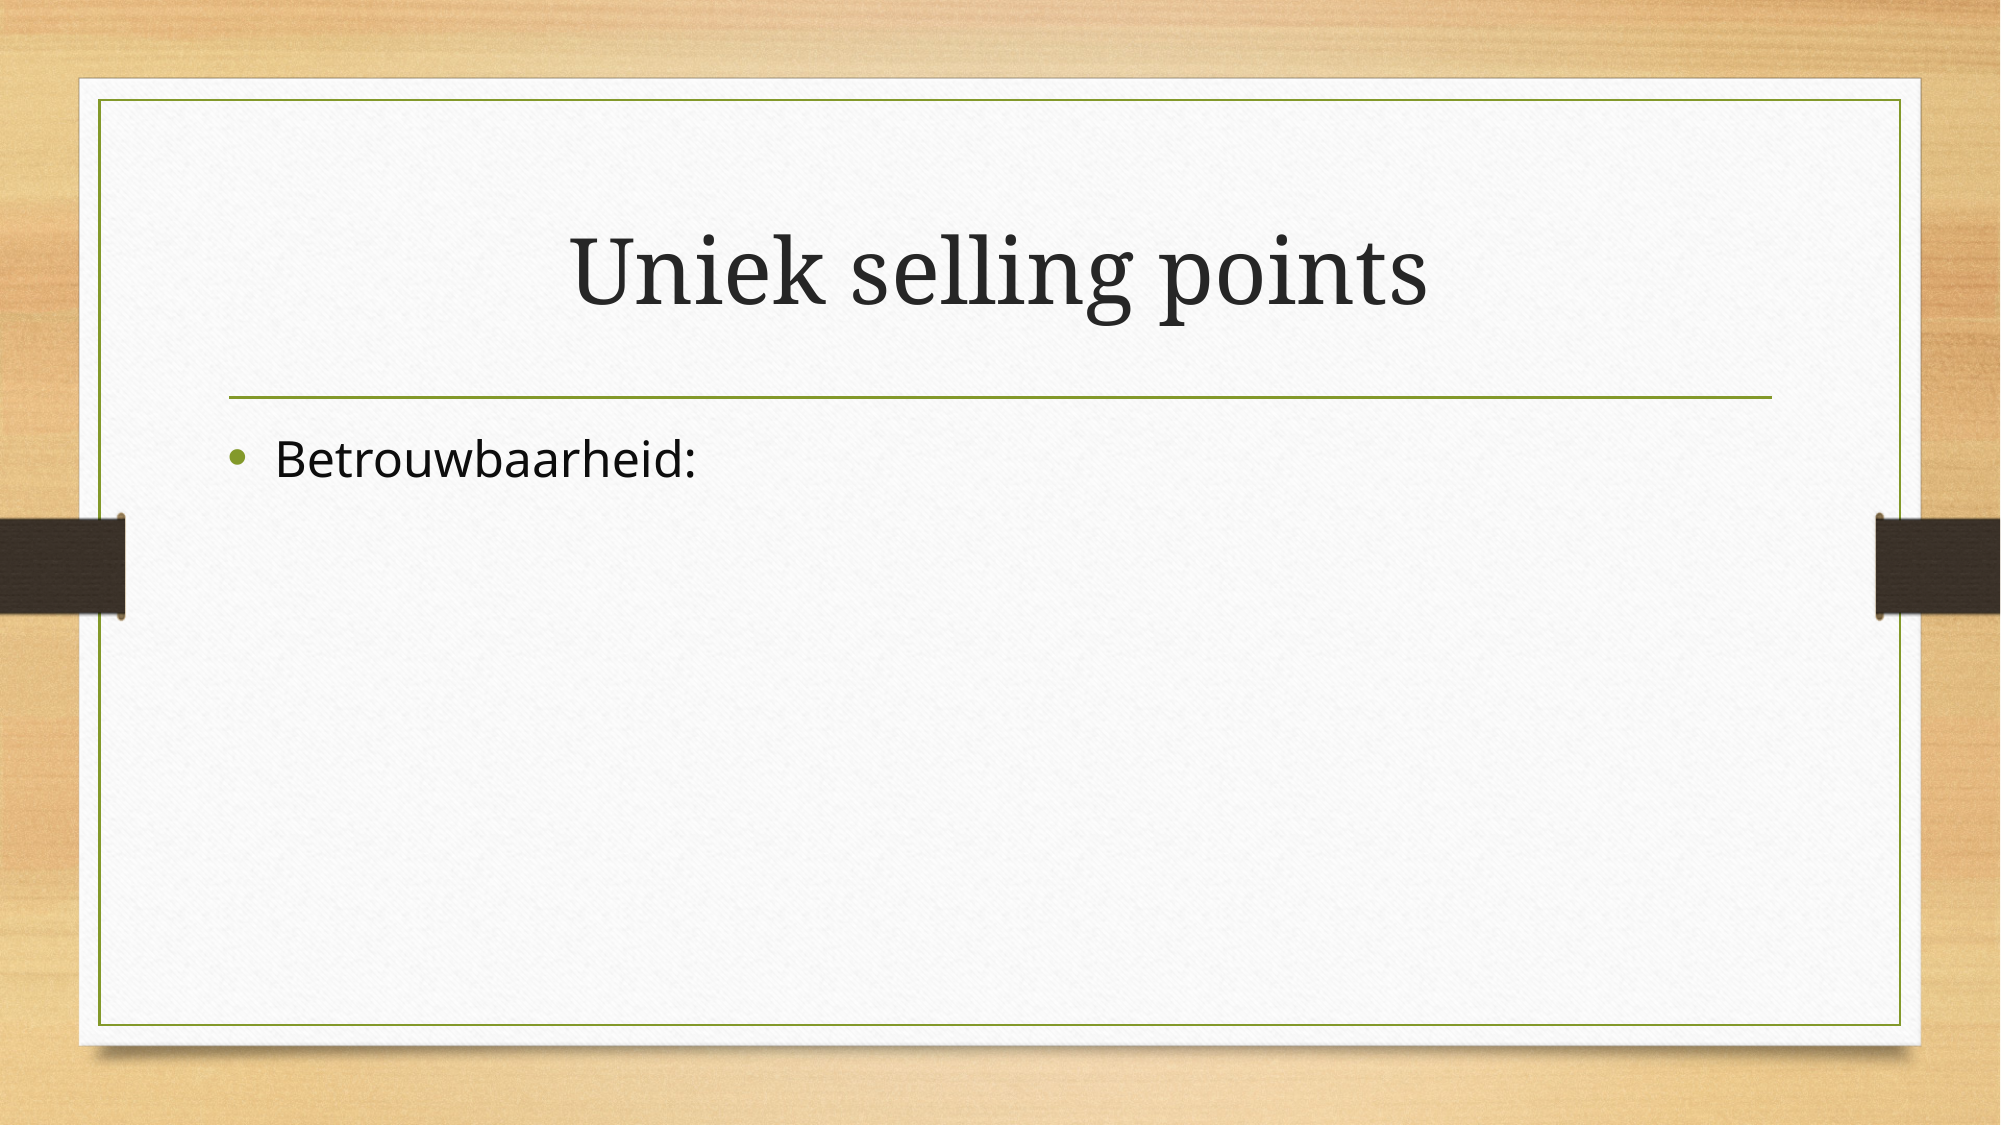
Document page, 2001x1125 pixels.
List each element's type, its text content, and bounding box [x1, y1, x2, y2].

list Betrouwbaarheid: [212, 419, 1788, 964]
title Uniek selling points [212, 161, 1788, 376]
